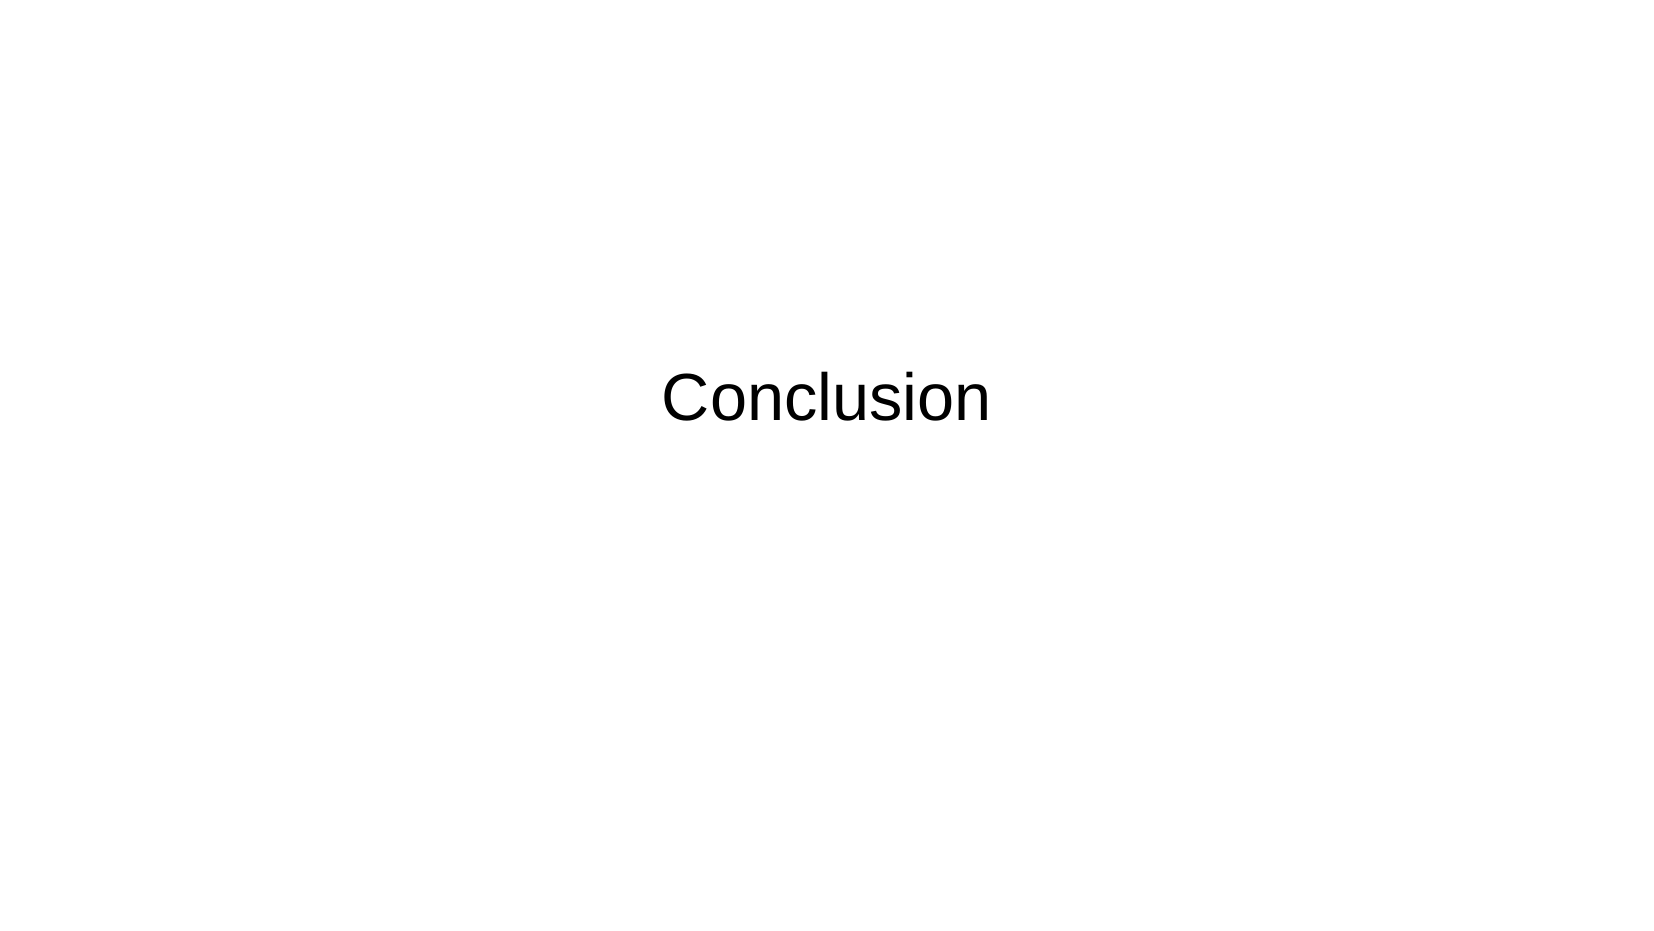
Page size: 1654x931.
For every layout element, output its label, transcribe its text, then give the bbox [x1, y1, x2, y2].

subtitle Conclusion [82, 37, 1571, 757]
